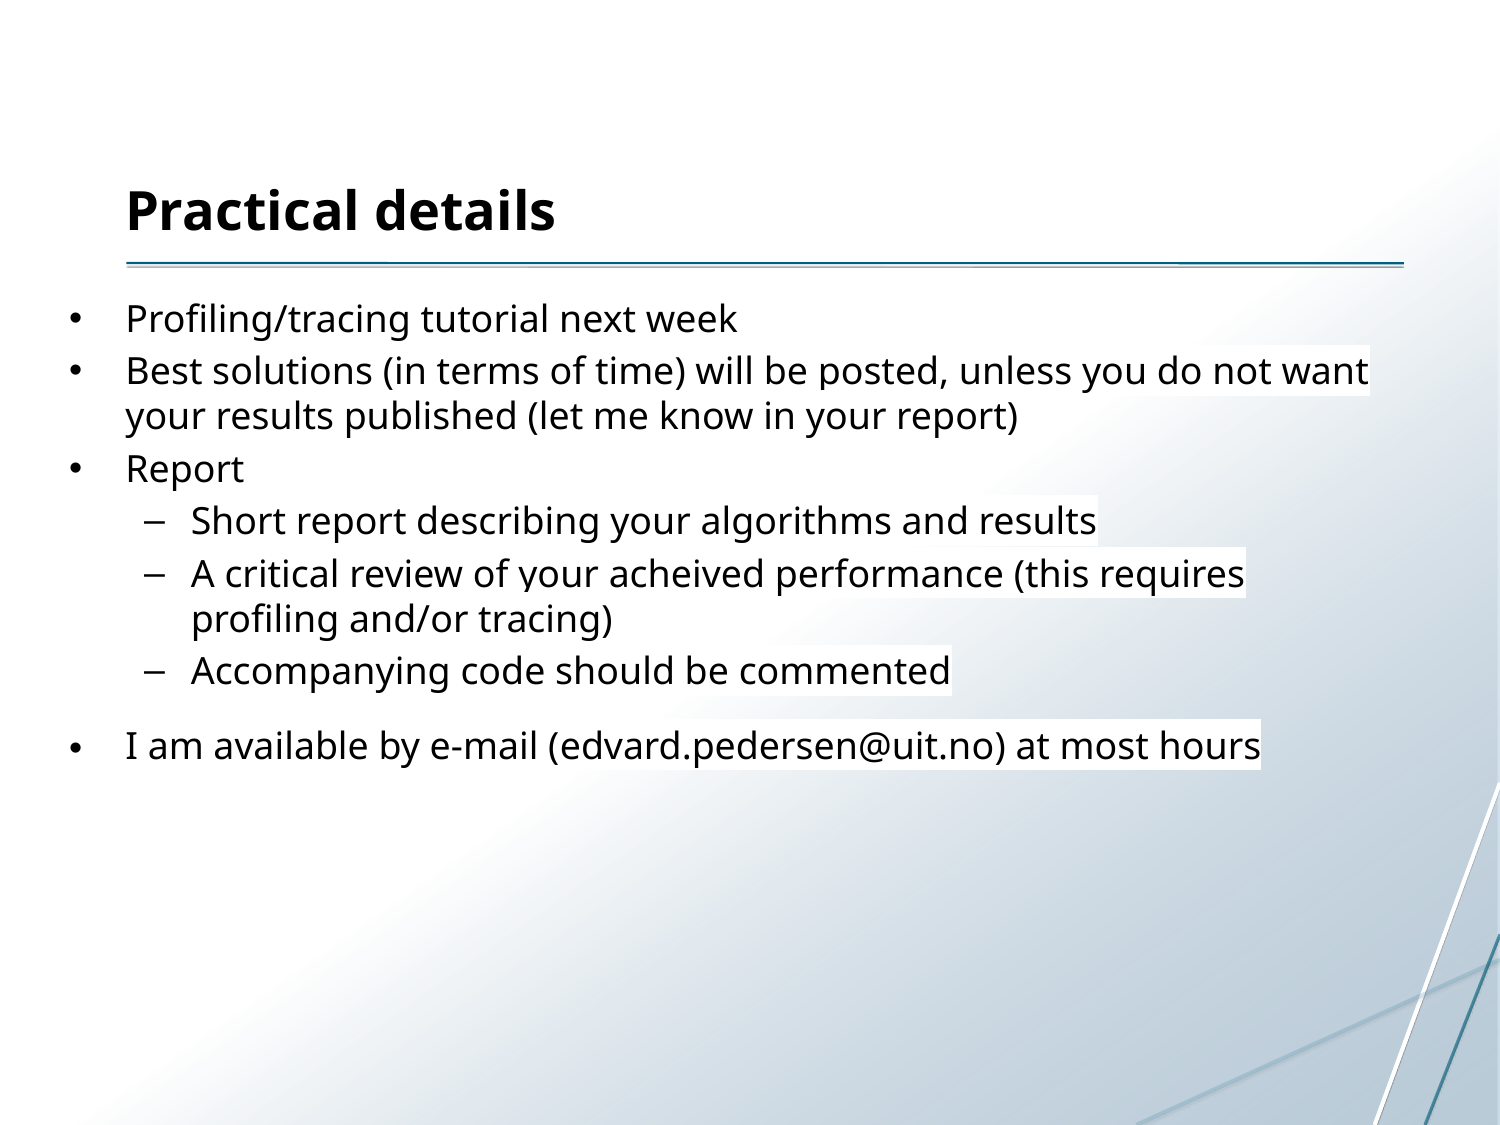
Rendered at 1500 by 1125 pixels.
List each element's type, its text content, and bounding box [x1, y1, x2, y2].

title Practical details [109, 49, 1403, 249]
list Profiling/tracing tutorial next week Best solutions (in terms of time) will be posted, unless you do not want your results published (let me know in your report) Report Short report describing your algorithms and results A critical review of your acheived performance (this requires profiling and/or tracing) Accompanying code should be commented I am available by e-mail (edvard.pedersen@uit.no) at most hours [54, 287, 1404, 1005]
